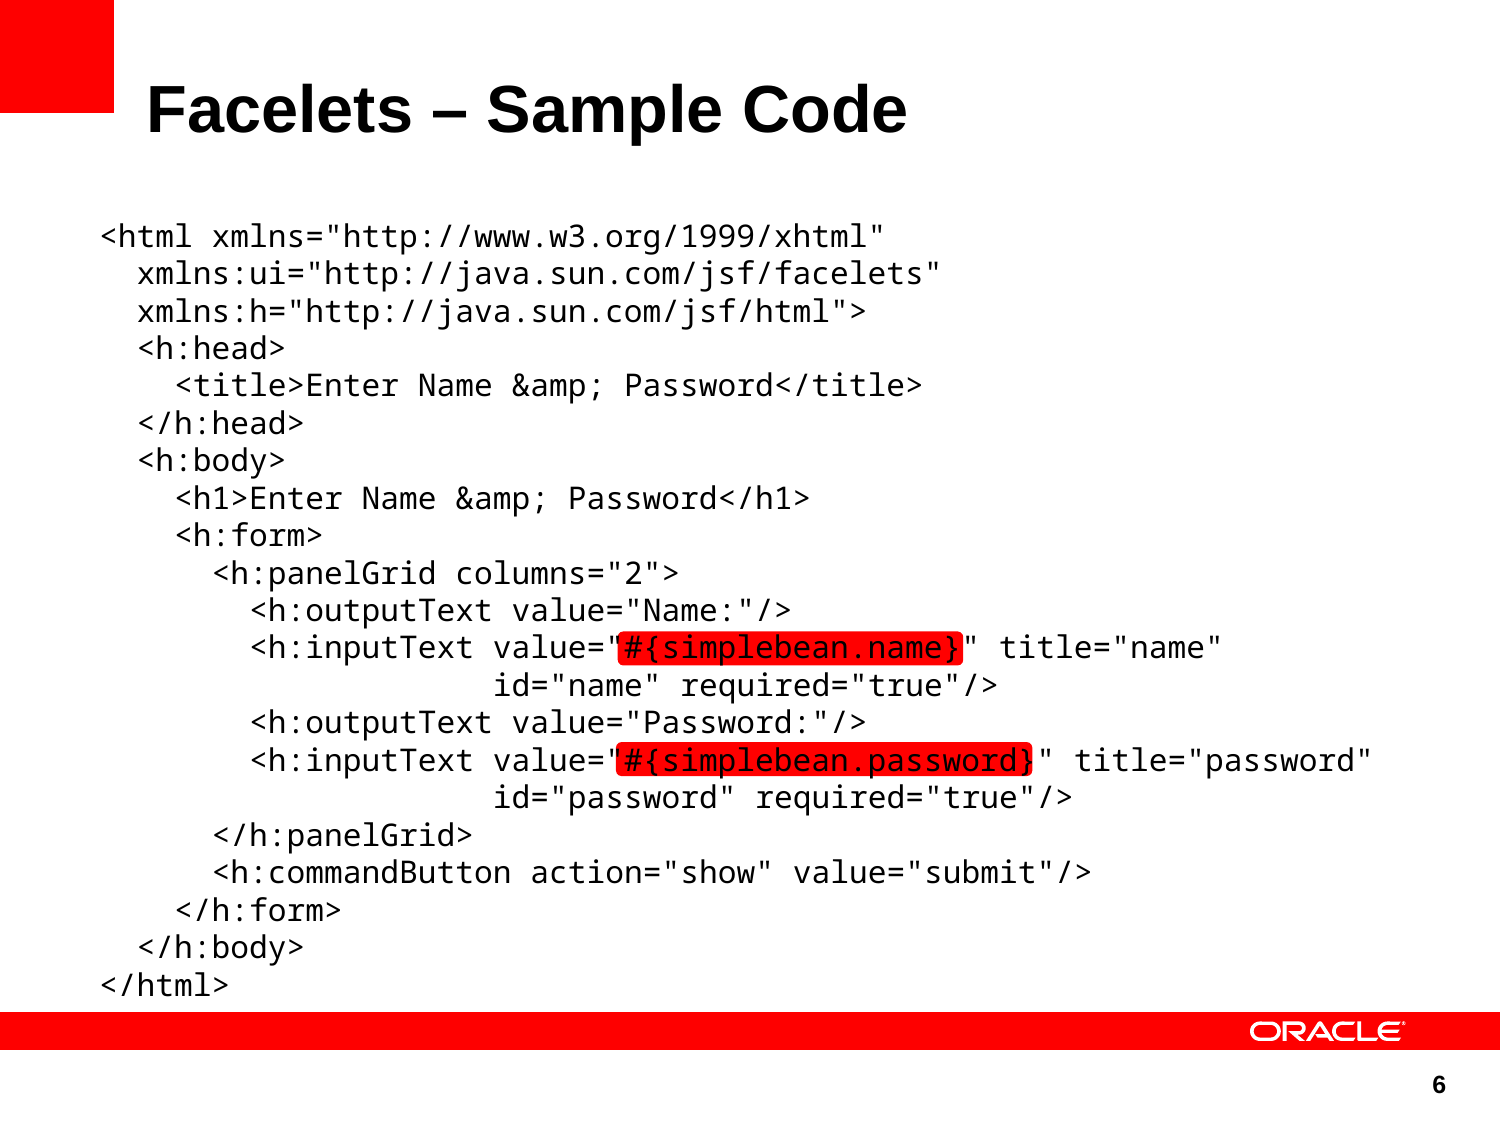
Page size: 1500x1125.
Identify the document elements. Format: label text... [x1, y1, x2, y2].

title Facelets – Sample Code [132, 49, 1261, 171]
picture [0, 1012, 1500, 1050]
picture [0, 0, 114, 113]
text_box <html xmlns="http://www.w3.org/1999/xhtml" xmlns:ui="http://java.sun.com/jsf/facelets" xmlns:h="http://java.sun.com/jsf/html"> <h:head> <title>Enter Name &amp; Password</title> </h:head> <h:body> <h1>Enter Name &amp; Password</h1> <h:form> <h:panelGrid columns="2"> <h:outputText value="Name:"/> <h:inputText value="#{simplebean.name}" title="name" id="name" required="true"/> <h:outputText value="Password:"/> <h:inputText value="#{simplebean.password}" title="password" id="password" required="true"/> </h:panelGrid> <h:commandButton action="show" value="submit"/> </h:form> </h:body> </html> [84, 208, 1480, 1010]
